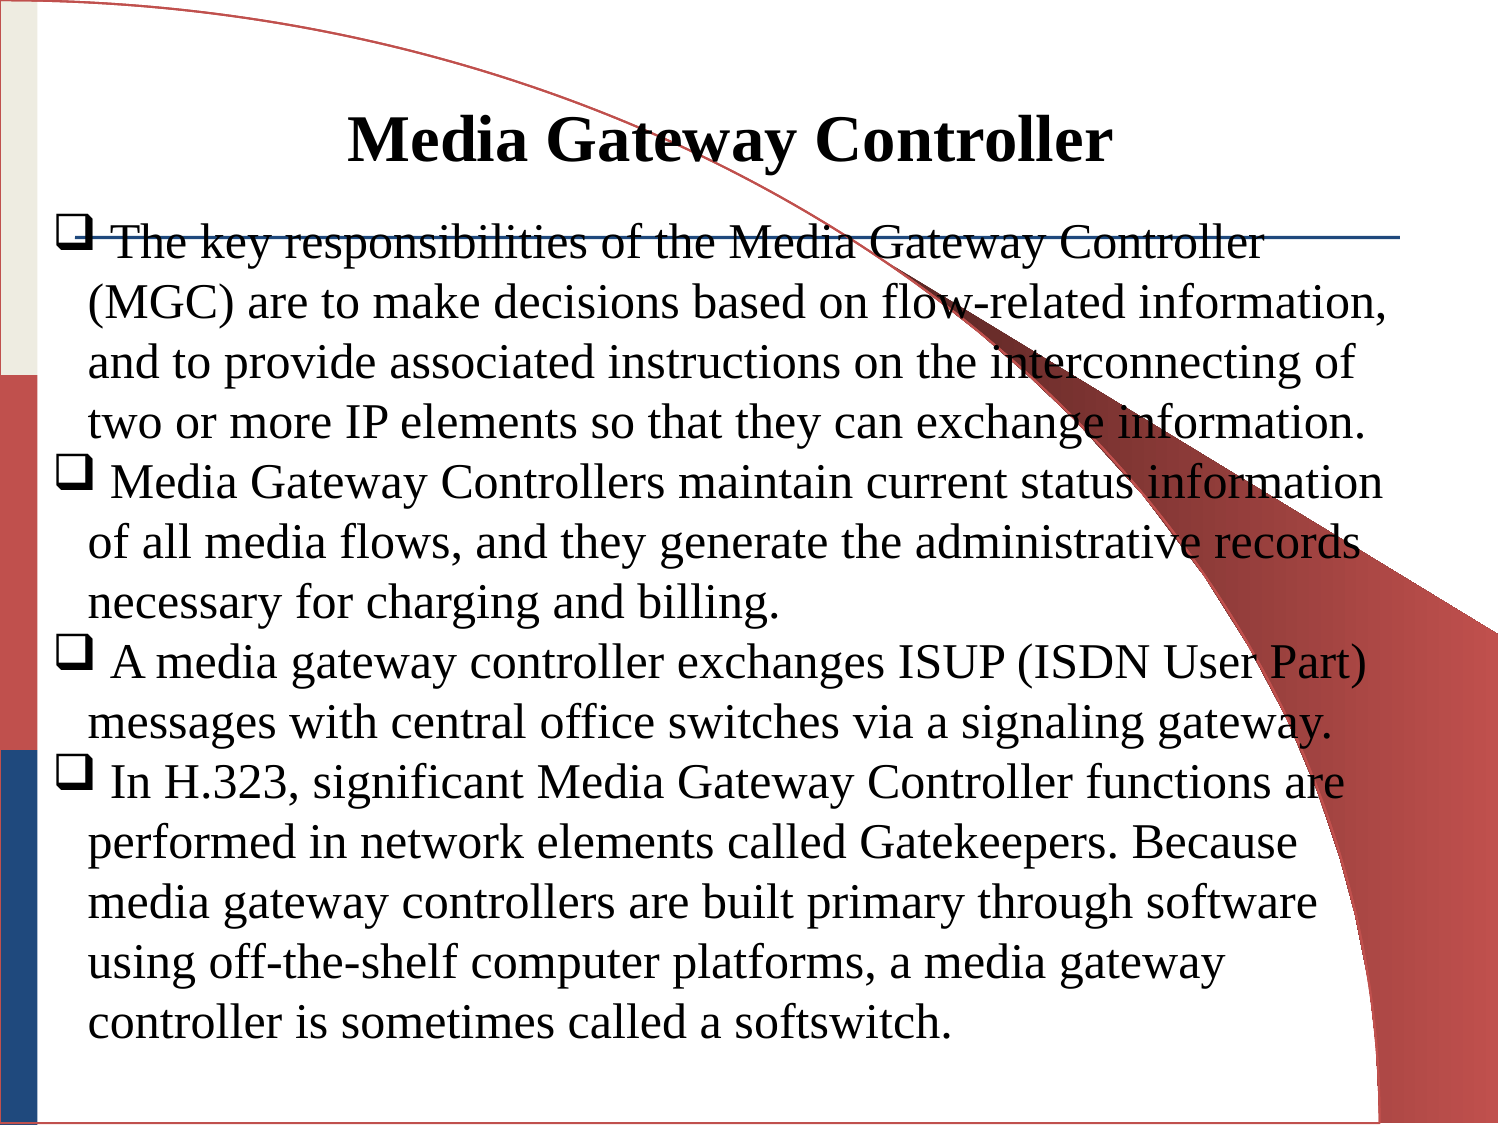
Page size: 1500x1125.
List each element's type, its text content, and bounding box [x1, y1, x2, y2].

text_box Media Gateway Controller [62, 87, 1400, 183]
text_box The key responsibilities of the Media Gateway Controller (MGC) are to make decisions based on flow-related information, and to provide associated instructions on the interconnecting of two or more IP elements so that they can exchange information. Media Gateway Controllers maintain current status information of all media flows, and they generate the administrative records necessary for charging and billing. A media gateway controller exchanges ISUP (ISDN User Part) messages with central office switches via a signaling gateway. In H.323, significant Media Gateway Controller functions are performed in network elements called Gatekeepers. Because media gateway controllers are built primary through software using off-the-shelf computer platforms, a media gateway controller is sometimes called a softswitch. [37, 201, 1438, 1056]
